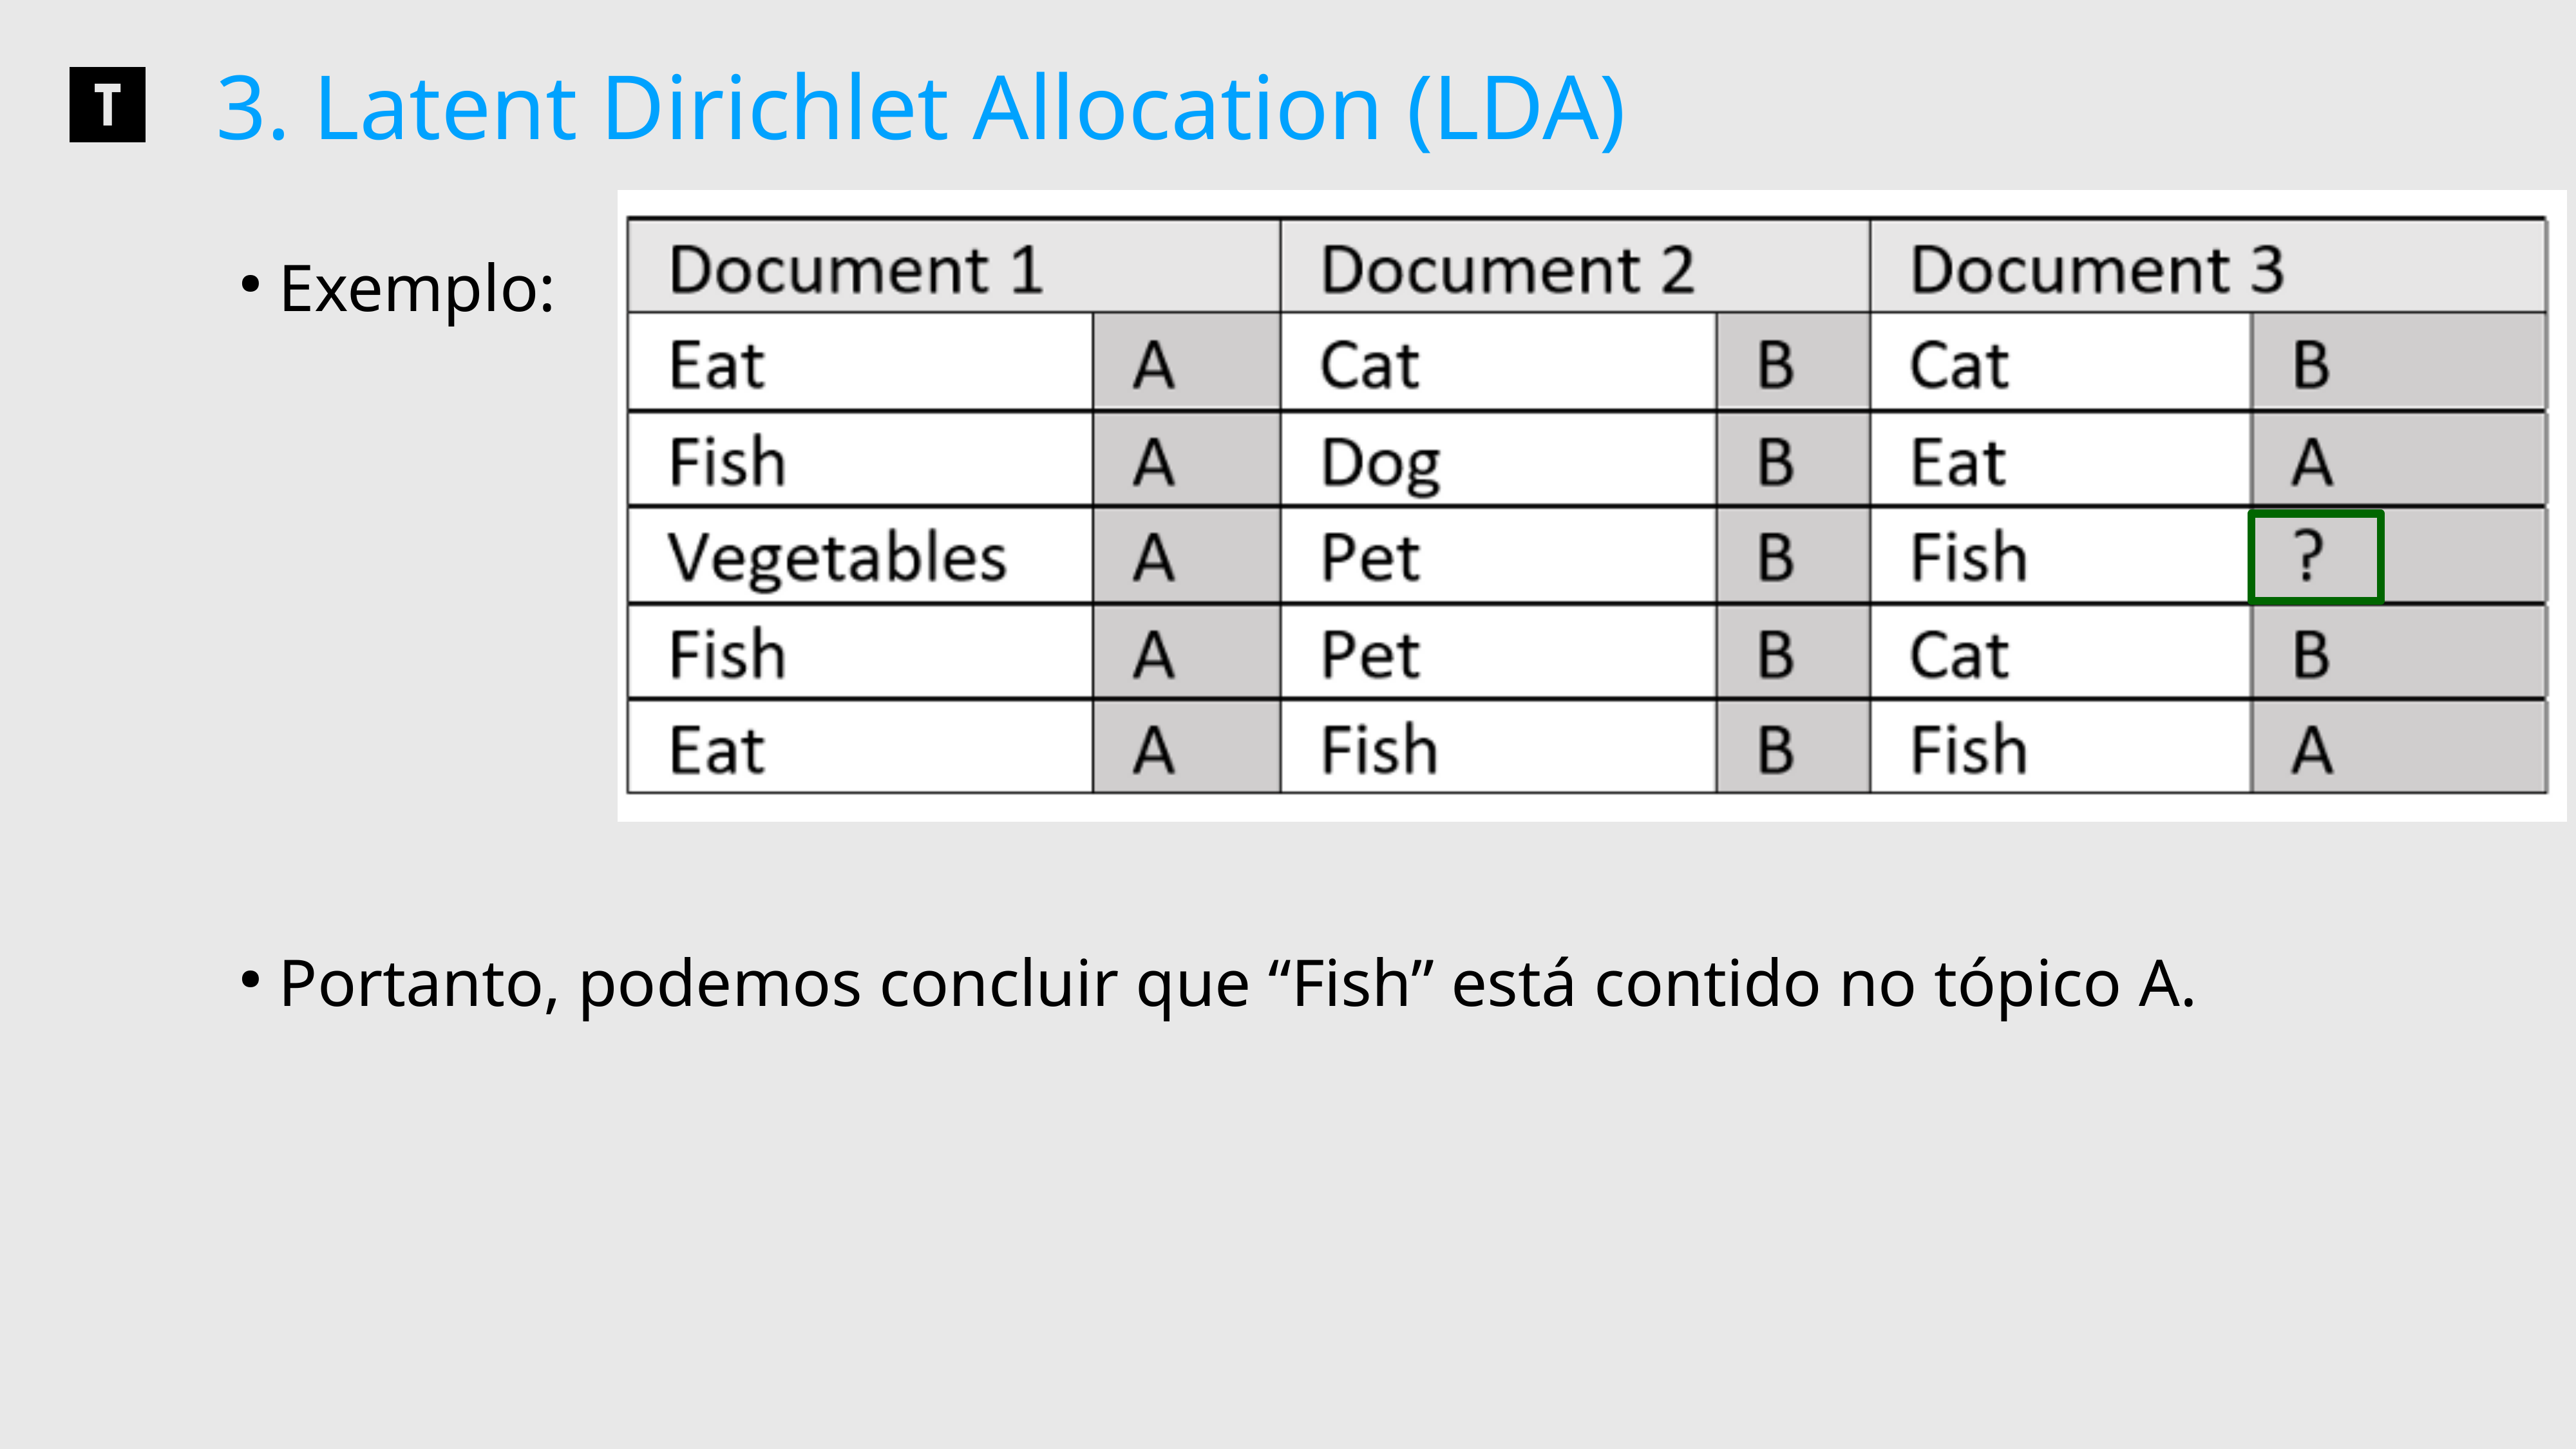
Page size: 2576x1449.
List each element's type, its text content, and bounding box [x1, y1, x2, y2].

text_box Exemplo: Portanto, podemos concluir que “Fish” está contido no tópico A. [211, 203, 618, 407]
text_box 3. Latent Dirichlet Allocation (LDA) [211, 46, 2267, 163]
picture [70, 67, 146, 142]
picture [618, 190, 2567, 822]
